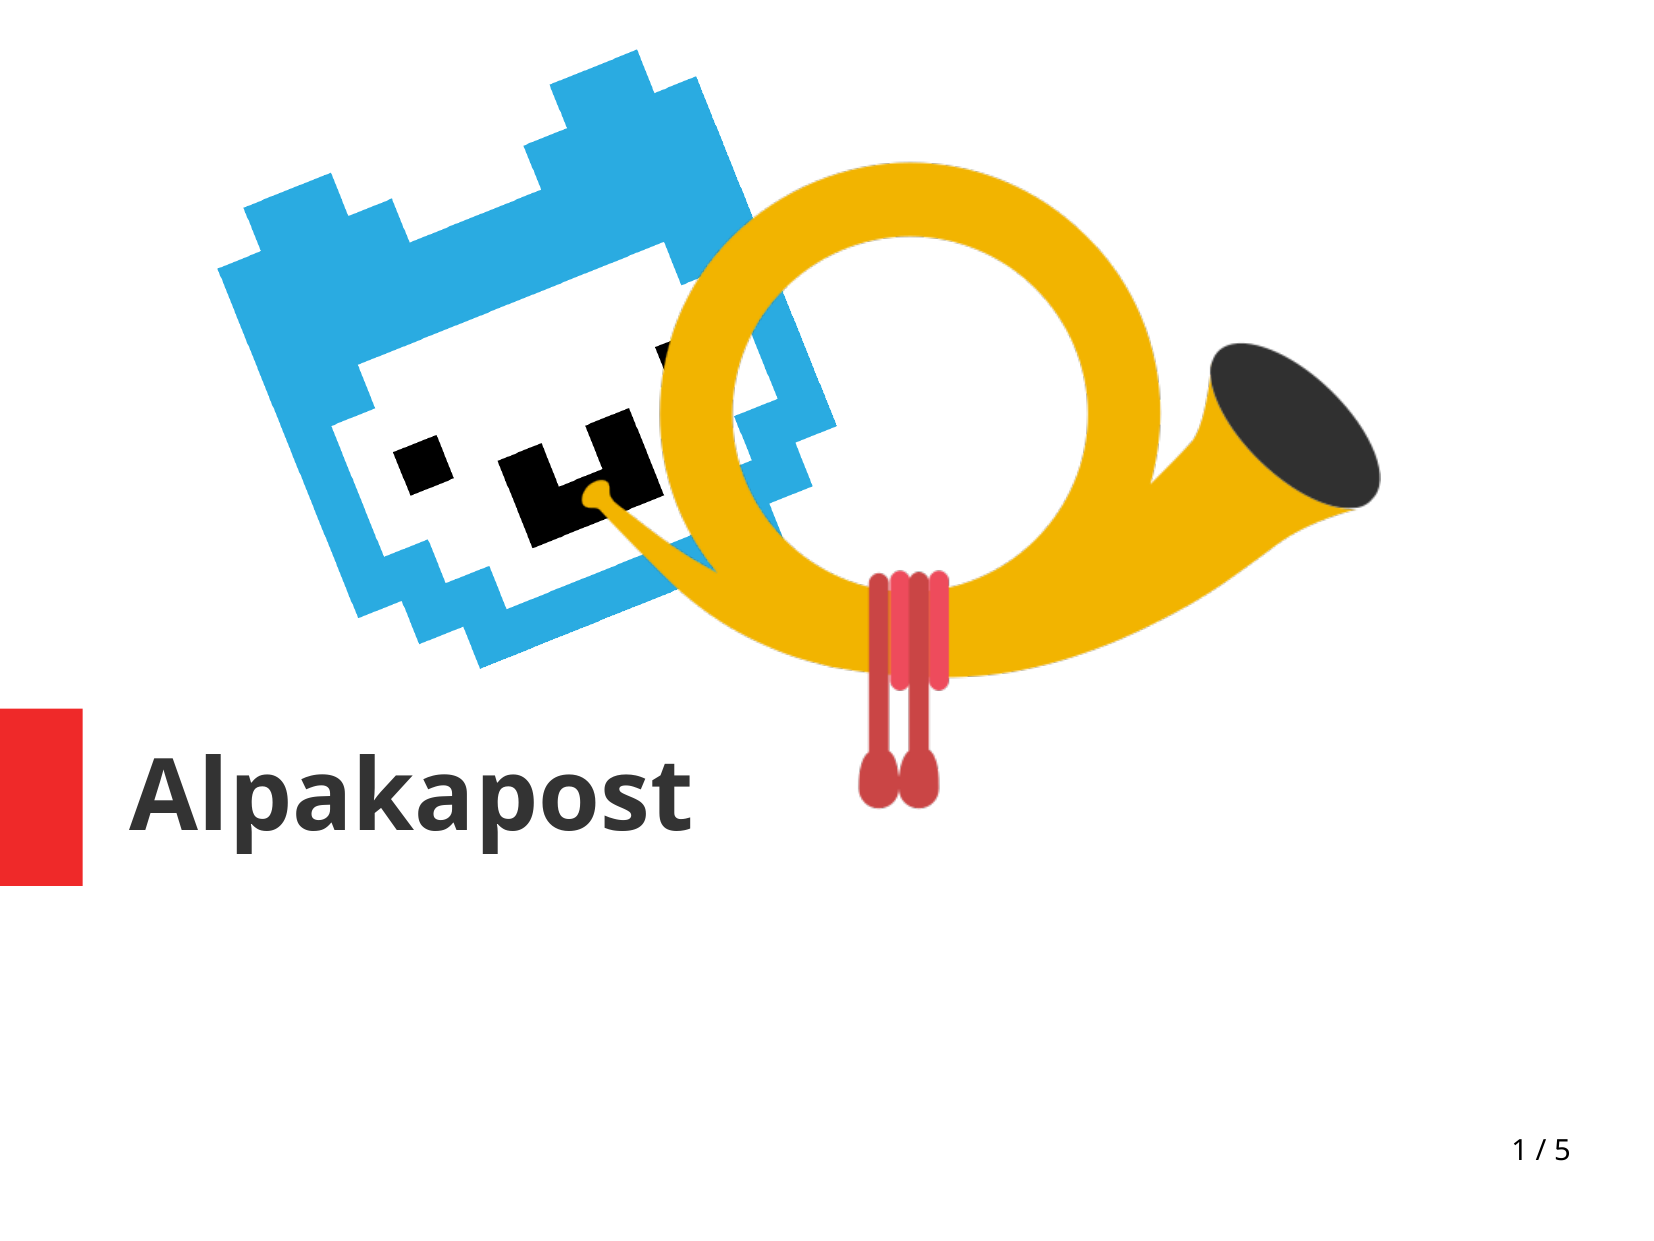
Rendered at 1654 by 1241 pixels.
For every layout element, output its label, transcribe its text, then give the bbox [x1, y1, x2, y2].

picture [195, 31, 1381, 886]
title Alpakapost [129, 673, 1536, 910]
